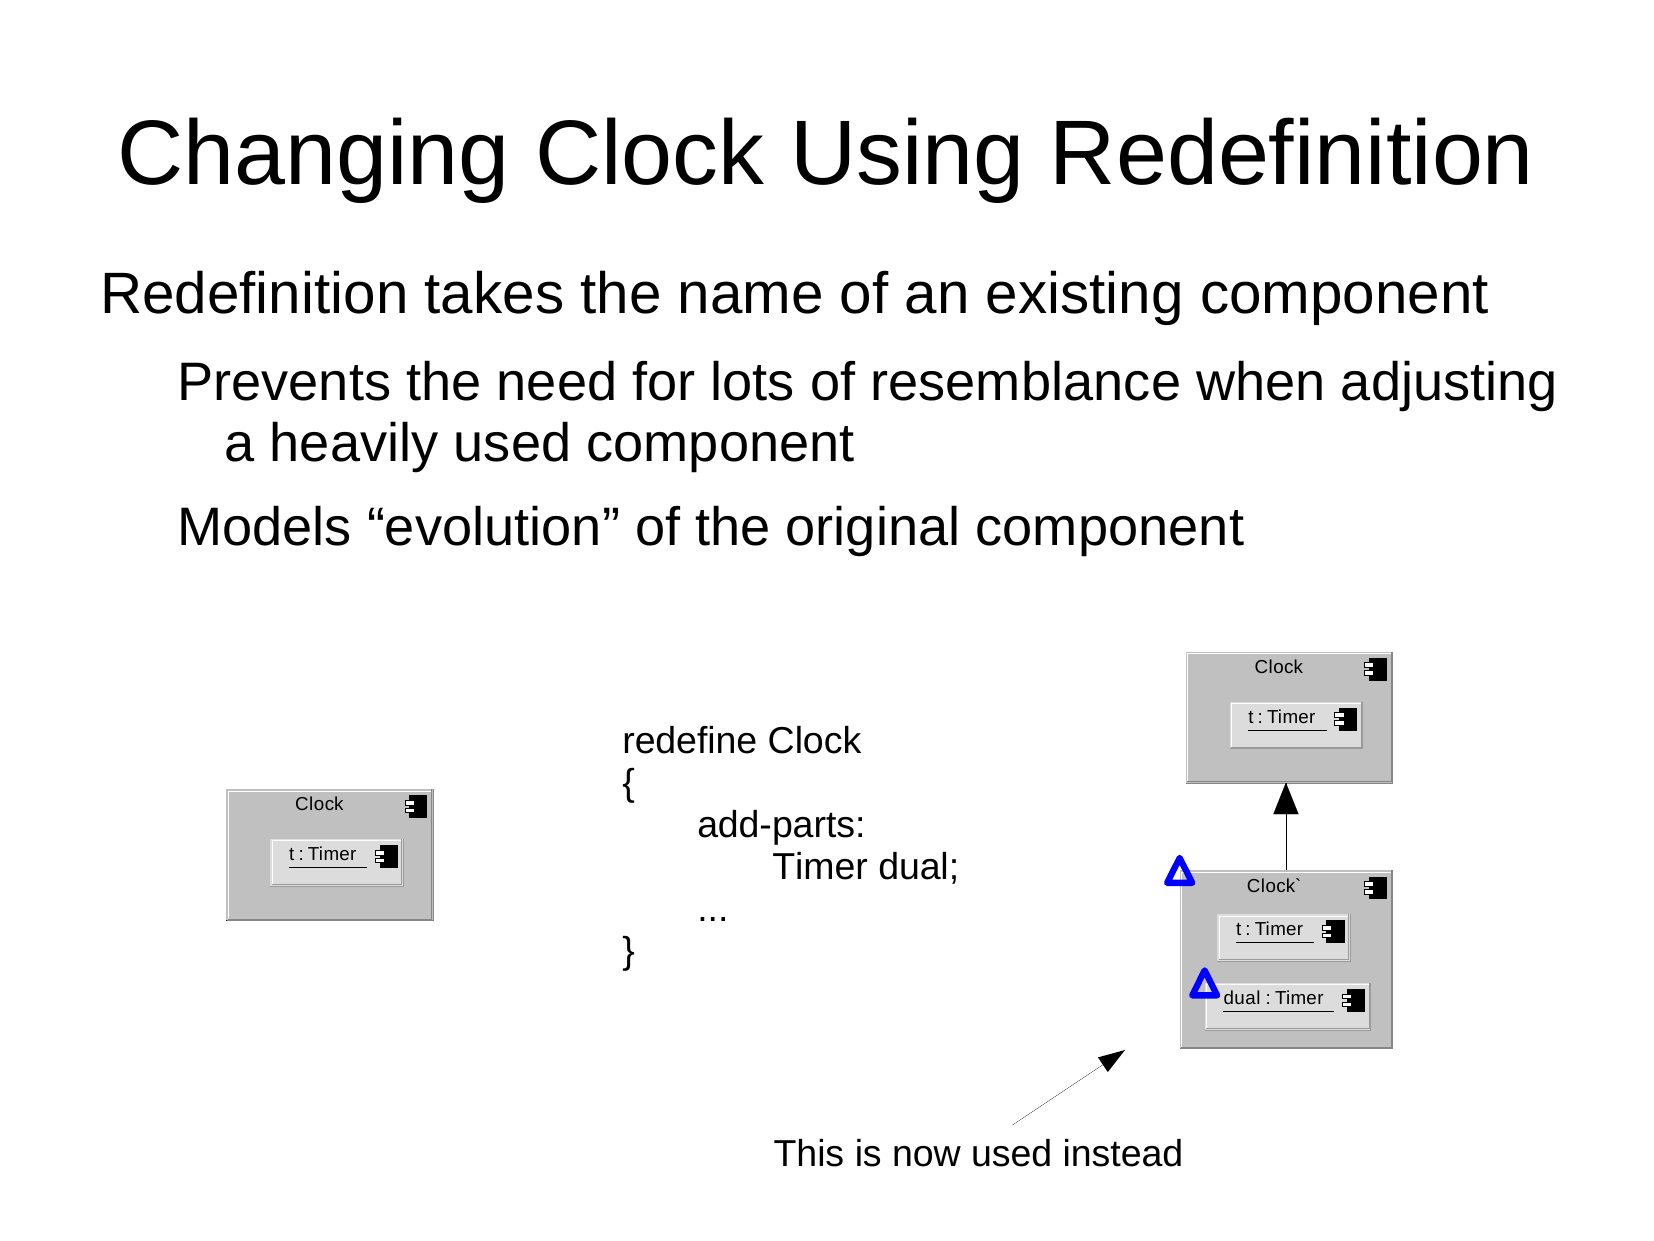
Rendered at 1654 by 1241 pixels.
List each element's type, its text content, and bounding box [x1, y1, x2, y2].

list Redefinition takes the name of an existing component Prevents the need for lots of resemblance when adjusting a heavily used component Models “evolution” of the original component [82, 260, 1571, 1065]
text_box redefine Clock { add-parts: Timer dual; ... } [607, 712, 976, 993]
title Changing Clock Using Redefinition [82, 56, 1571, 250]
text_box This is now used instead [758, 1125, 1201, 1182]
picture [1162, 650, 1394, 1051]
picture [225, 787, 435, 922]
